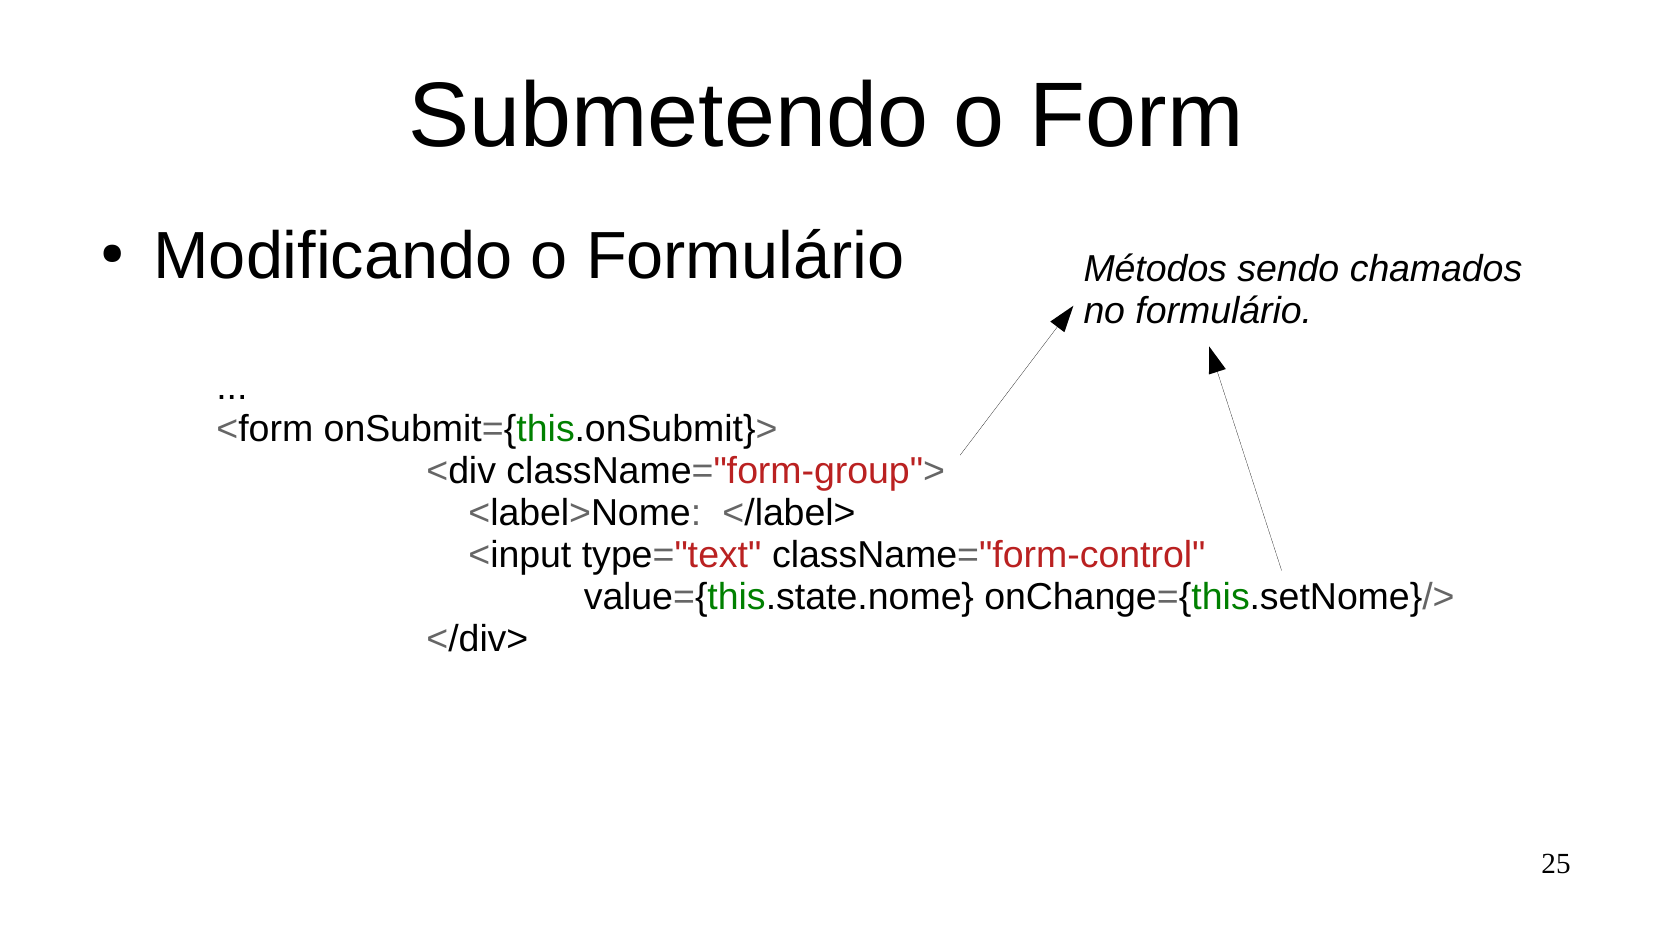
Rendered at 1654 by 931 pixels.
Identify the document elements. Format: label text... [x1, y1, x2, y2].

list Modificando o Formulário [82, 217, 1571, 758]
text_box ... <form onSubmit={this.onSubmit}> <div className="form-group"> <label>Nome: </label> <input type="text" className="form-control" value={this.state.nome} onChange={this.setNome}/> </div> [201, 357, 1529, 709]
text_box Métodos sendo chamados no formulário. [1068, 240, 1538, 339]
title Submetendo o Form [82, 37, 1571, 193]
